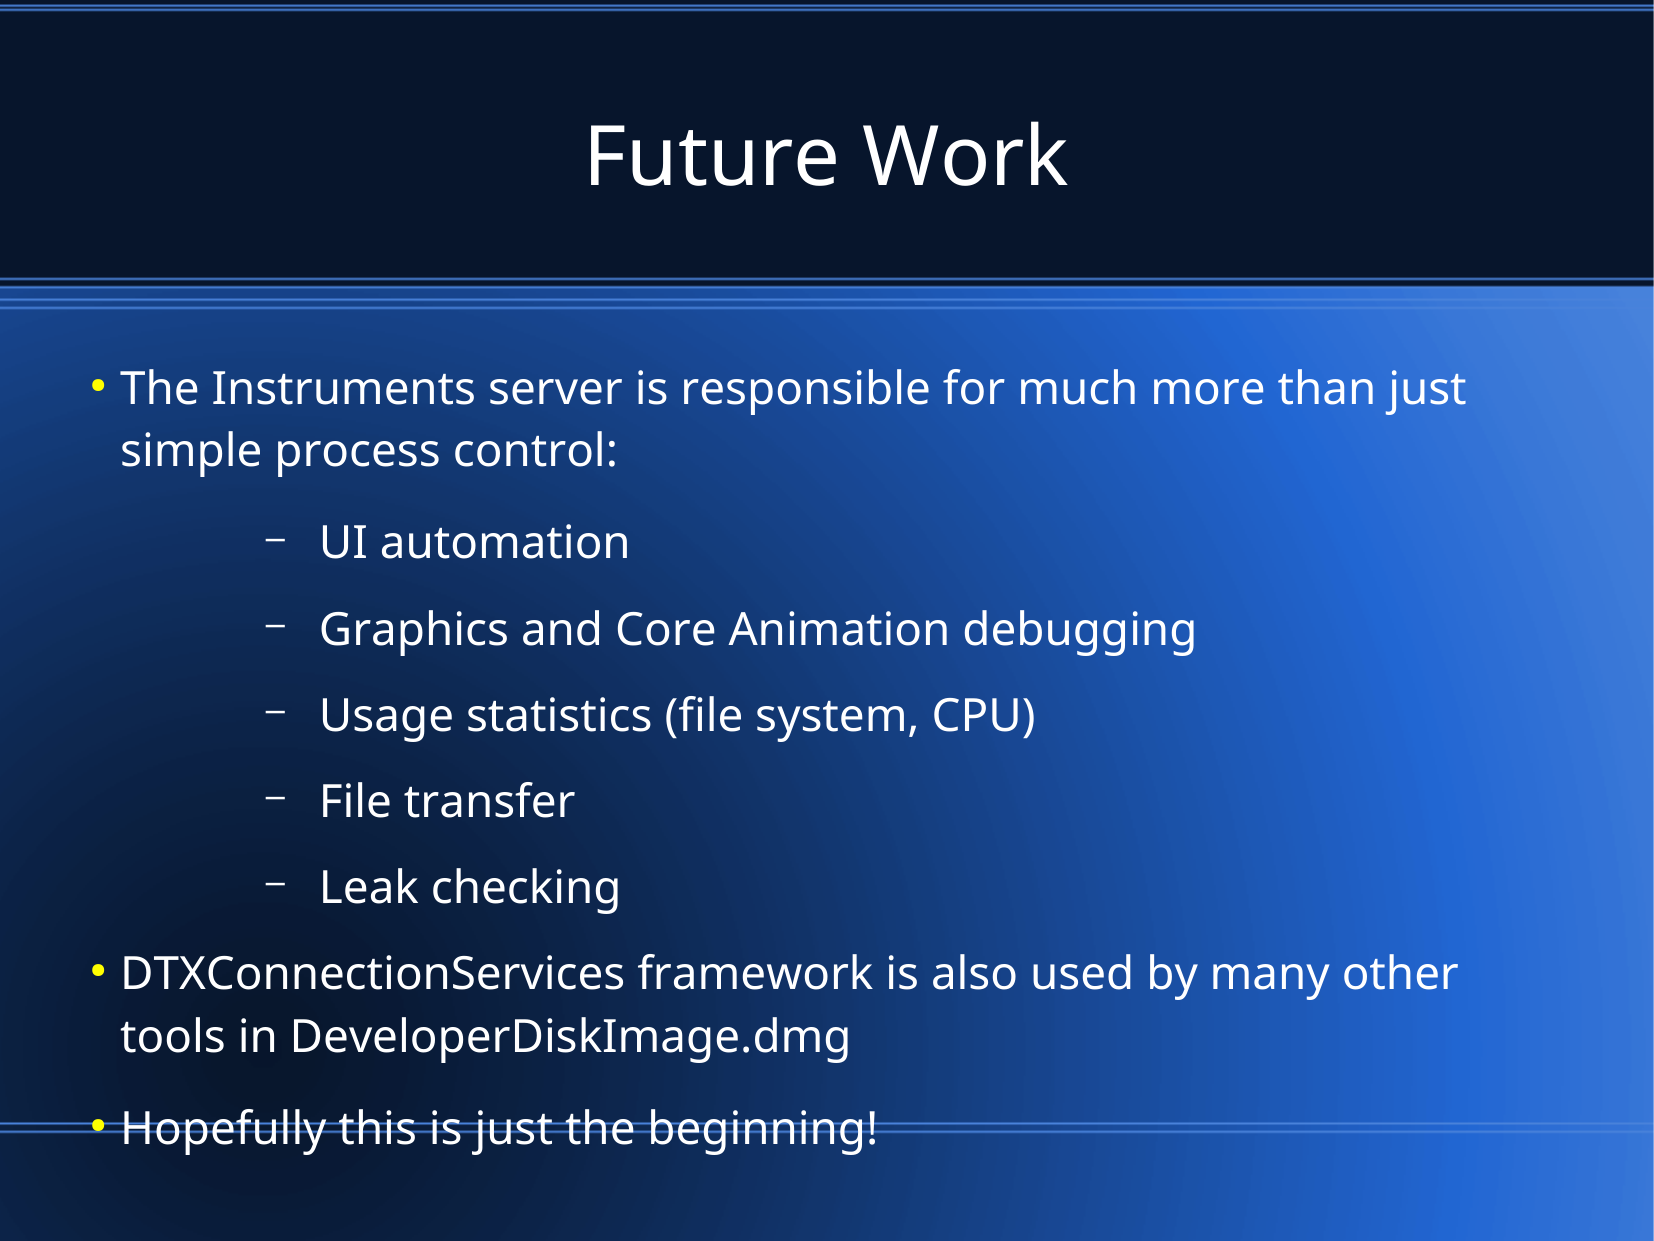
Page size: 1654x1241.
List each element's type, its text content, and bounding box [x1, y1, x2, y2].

title Future Work [82, 49, 1571, 257]
picture [0, 0, 1654, 1241]
list The Instruments server is responsible for much more than just simple process control: UI automation Graphics and Core Animation debugging Usage statistics (file system, CPU) File transfer Leak checking DTXConnectionServices framework is also used by many other tools in DeveloperDiskImage.dmg Hopefully this is just the beginning! [82, 355, 1571, 1083]
